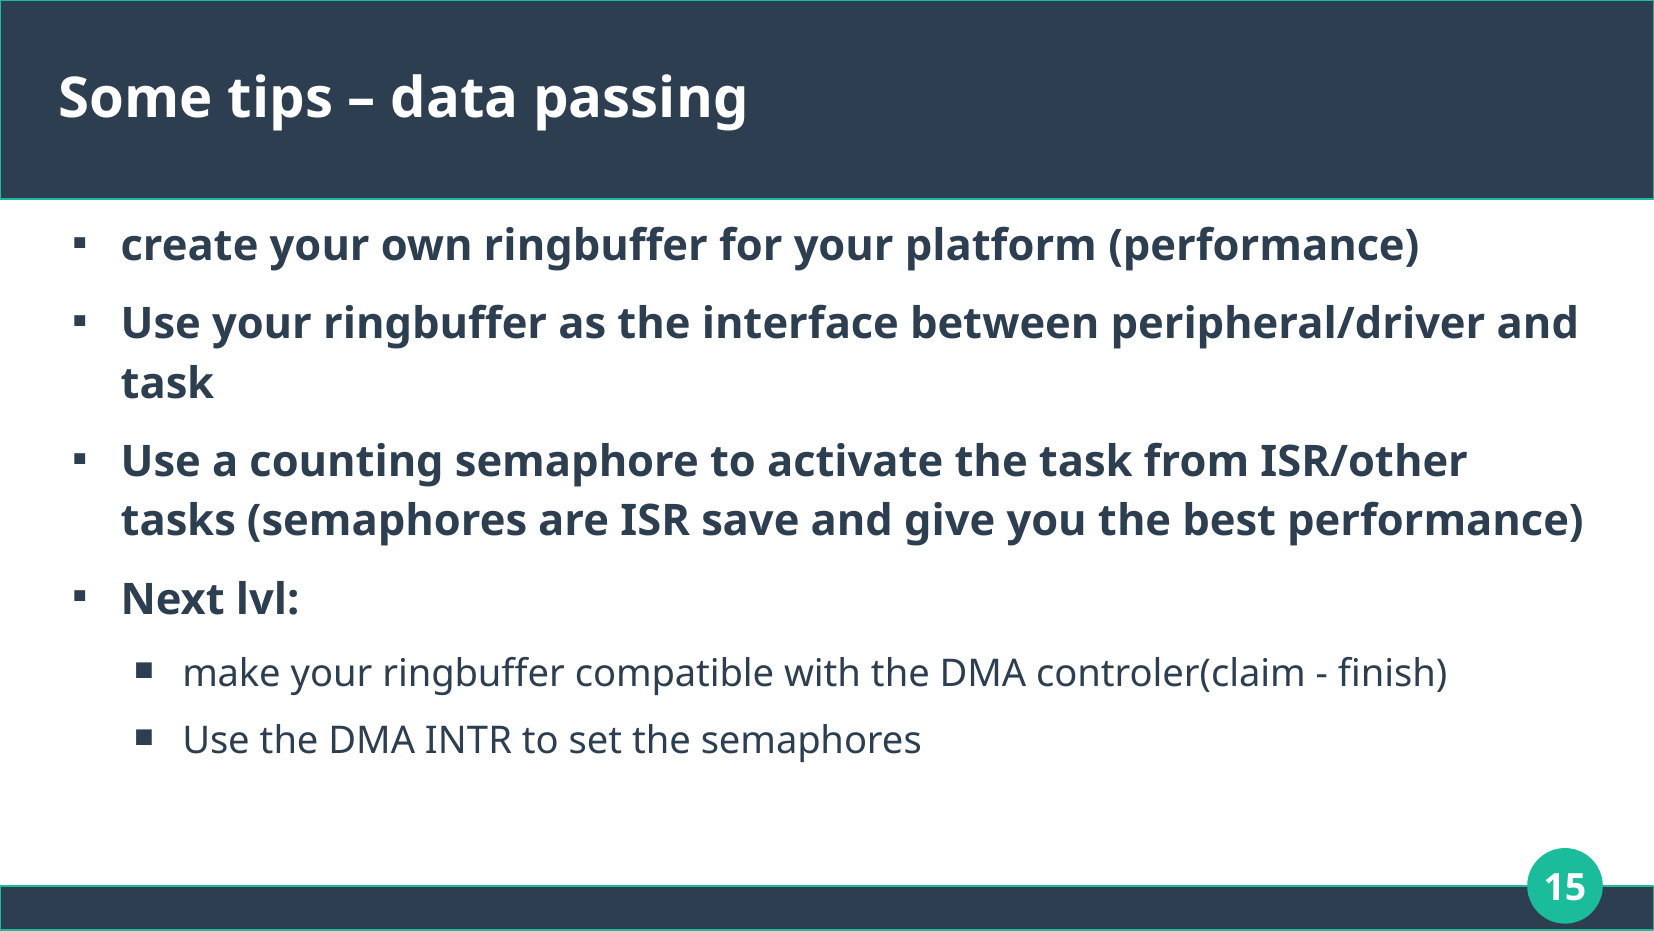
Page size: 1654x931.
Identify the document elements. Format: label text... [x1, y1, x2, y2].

list create your own ringbuffer for your platform (performance) Use your ringbuffer as the interface between peripheral/driver and task Use a counting semaphore to activate the task from ISR/other tasks (semaphores are ISR save and give you the best performance) Next lvl: make your ringbuffer compatible with the DMA controler(claim - finish) Use the DMA INTR to set the semaphores [59, 214, 1595, 827]
title Some tips – data passing [59, 37, 1595, 156]
